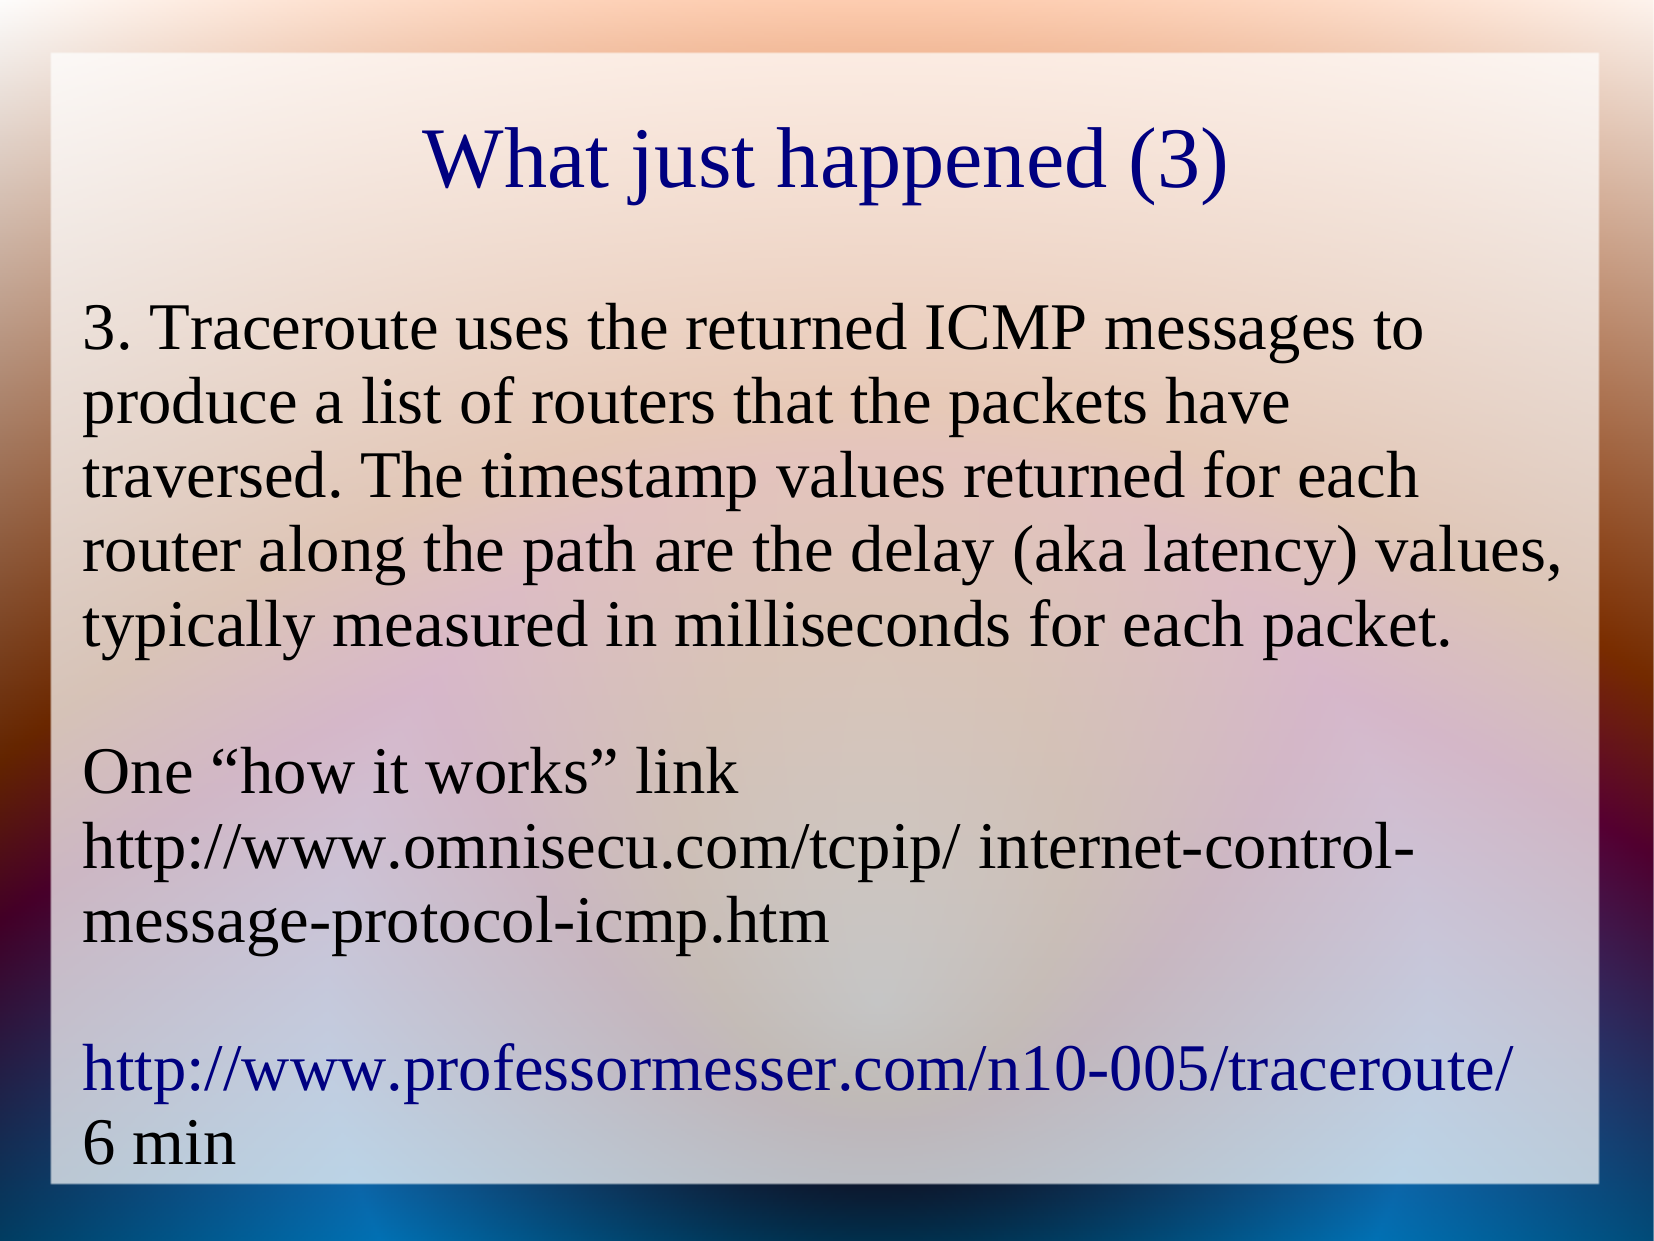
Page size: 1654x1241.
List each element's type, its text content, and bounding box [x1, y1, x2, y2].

title What just happened (3) [82, 55, 1571, 263]
picture [0, 0, 1654, 1241]
list 3. Traceroute uses the returned ICMP messages to produce a list of routers that the packets have traversed. The timestamp values returned for each router along the path are the delay (aka latency) values, typically measured in milliseconds for each packet. One “how it works” link http://www.omnisecu.com/tcpip/ internet-control-message-protocol-icmp.htm http://www.professormesser.com/n10-005/traceroute/ 6 min [82, 290, 1571, 1179]
